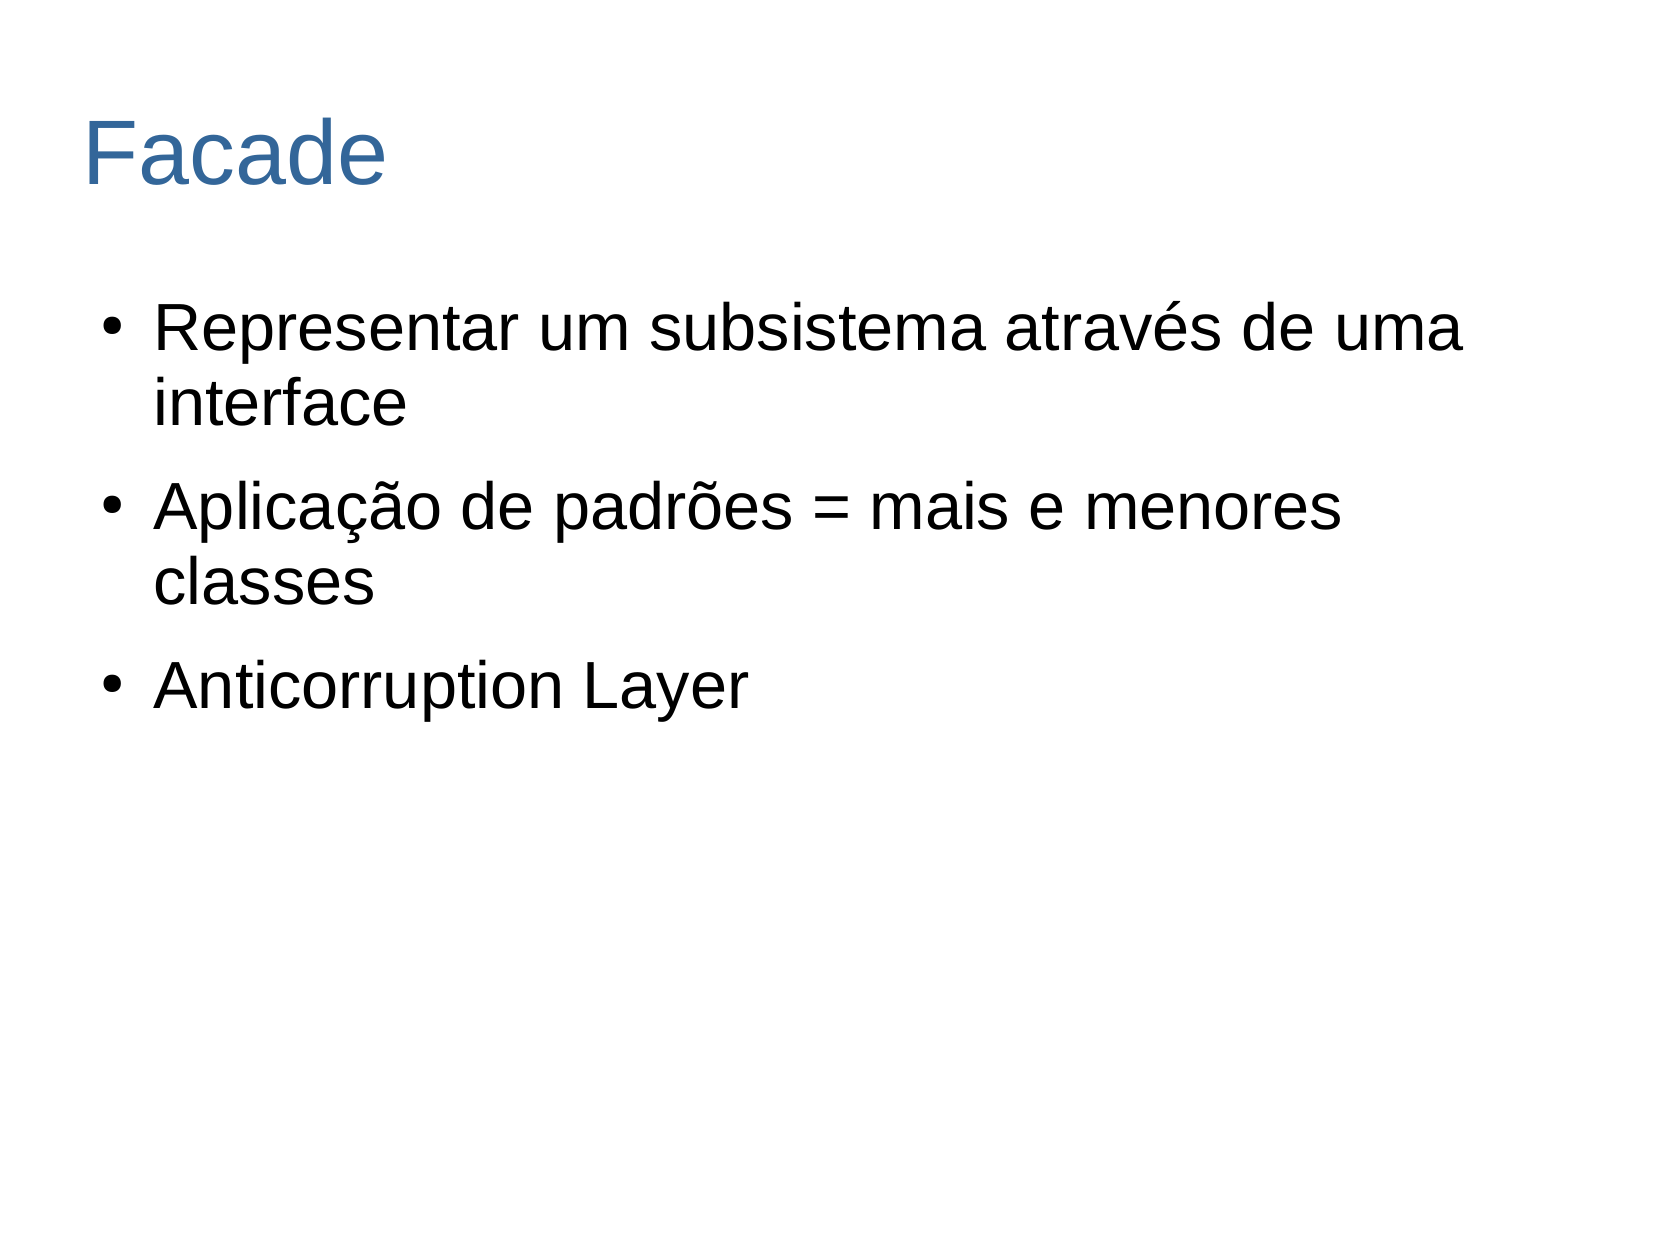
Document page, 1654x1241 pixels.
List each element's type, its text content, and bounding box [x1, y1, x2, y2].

title Facade [82, 49, 1571, 257]
list Representar um subsistema através de uma interface Aplicação de padrões = mais e menores classes Anticorruption Layer [82, 290, 1571, 1010]
